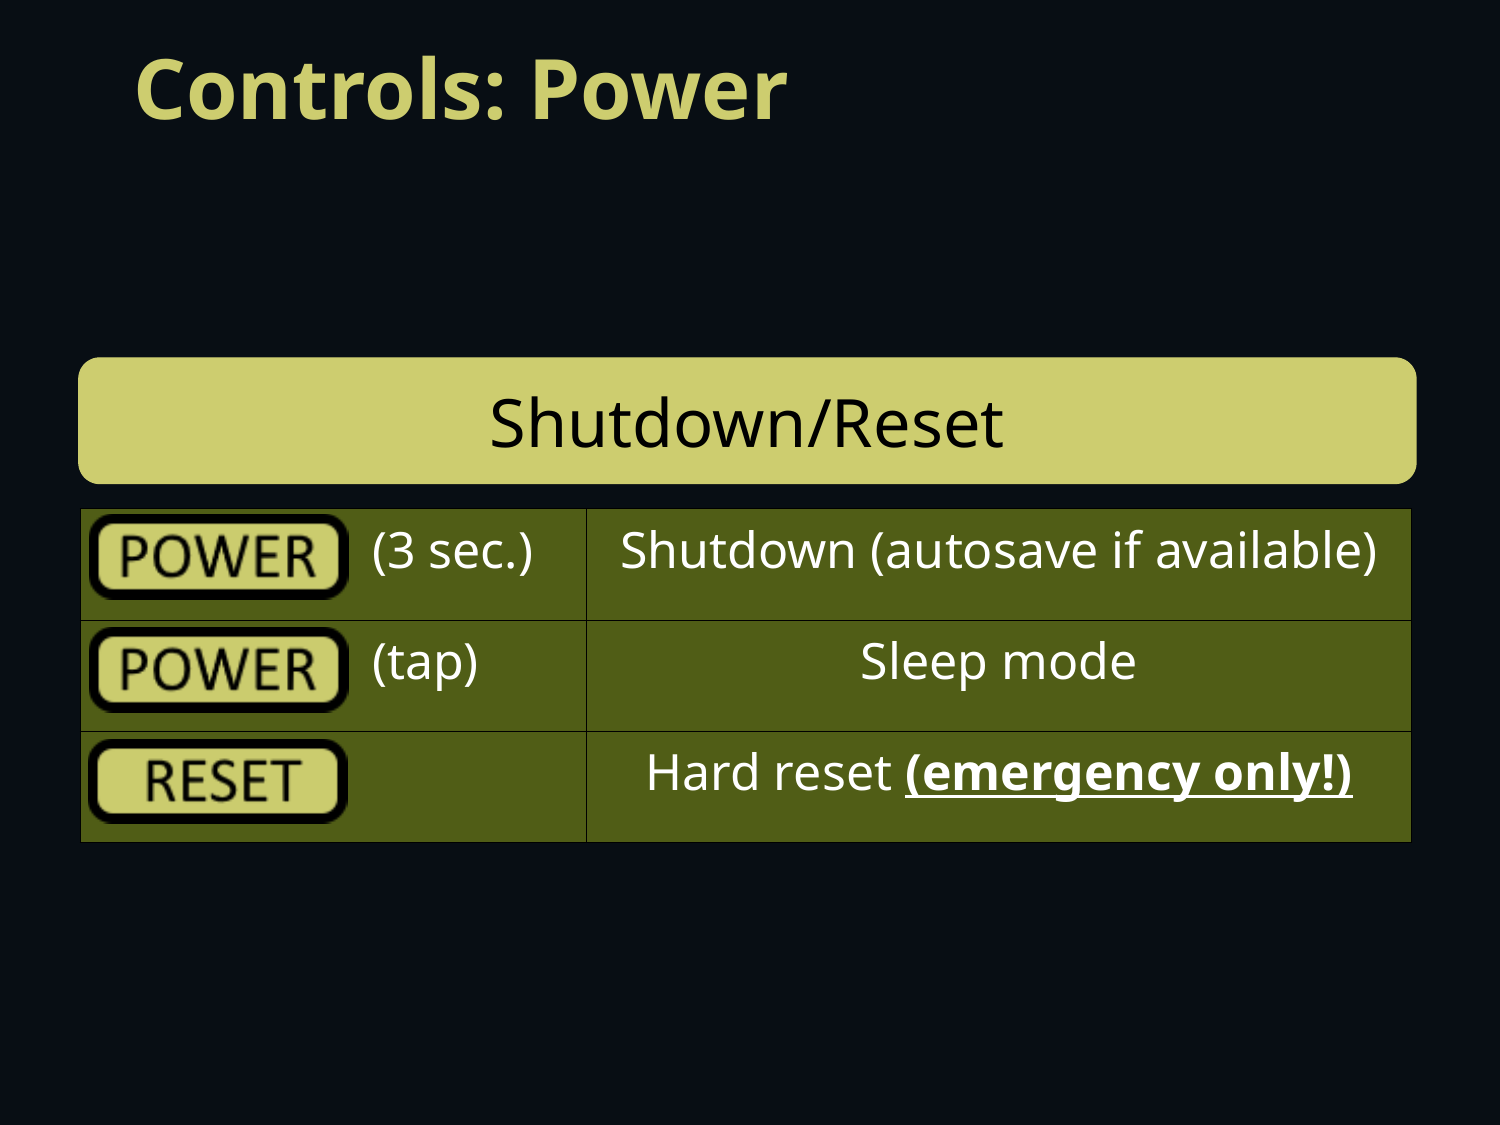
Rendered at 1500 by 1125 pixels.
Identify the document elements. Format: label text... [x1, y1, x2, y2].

picture [89, 514, 349, 600]
text_box Controls: Power [118, 23, 1348, 152]
table_header (3 sec.) [81, 509, 586, 620]
table_cell Sleep mode [587, 621, 1411, 731]
table_cell [81, 732, 586, 842]
table_cell Hard reset (emergency only!) [587, 732, 1411, 842]
table_header Shutdown (autosave if available) [587, 509, 1411, 620]
picture [89, 627, 349, 713]
text_box Shutdown/Reset [78, 357, 1417, 484]
picture [88, 739, 348, 825]
table_cell (tap) [81, 621, 586, 731]
